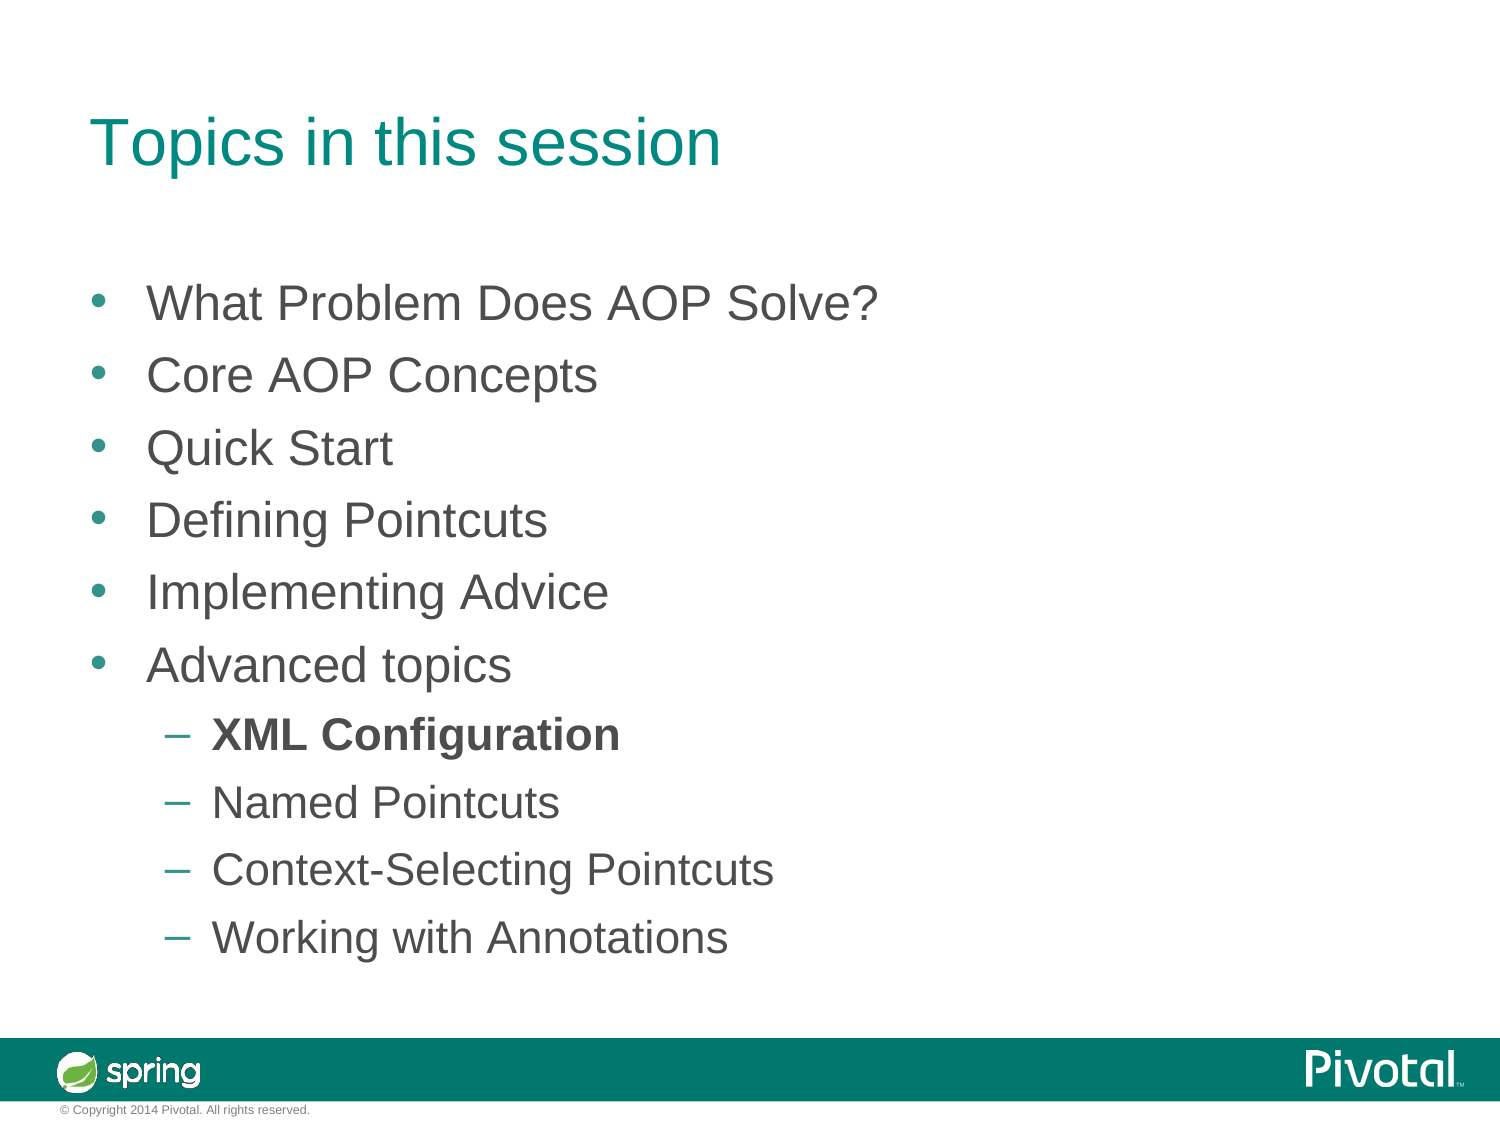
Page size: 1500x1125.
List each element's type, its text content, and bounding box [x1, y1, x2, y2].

picture [1306, 1050, 1464, 1087]
title Topics in this session [75, 45, 1426, 233]
picture [32, 1041, 210, 1103]
list What Problem Does AOP Solve? Core AOP Concepts Quick Start Defining Pointcuts Implementing Advice Advanced topics XML Configuration Named Pointcuts Context-Selecting Pointcuts Working with Annotations [75, 262, 1426, 970]
